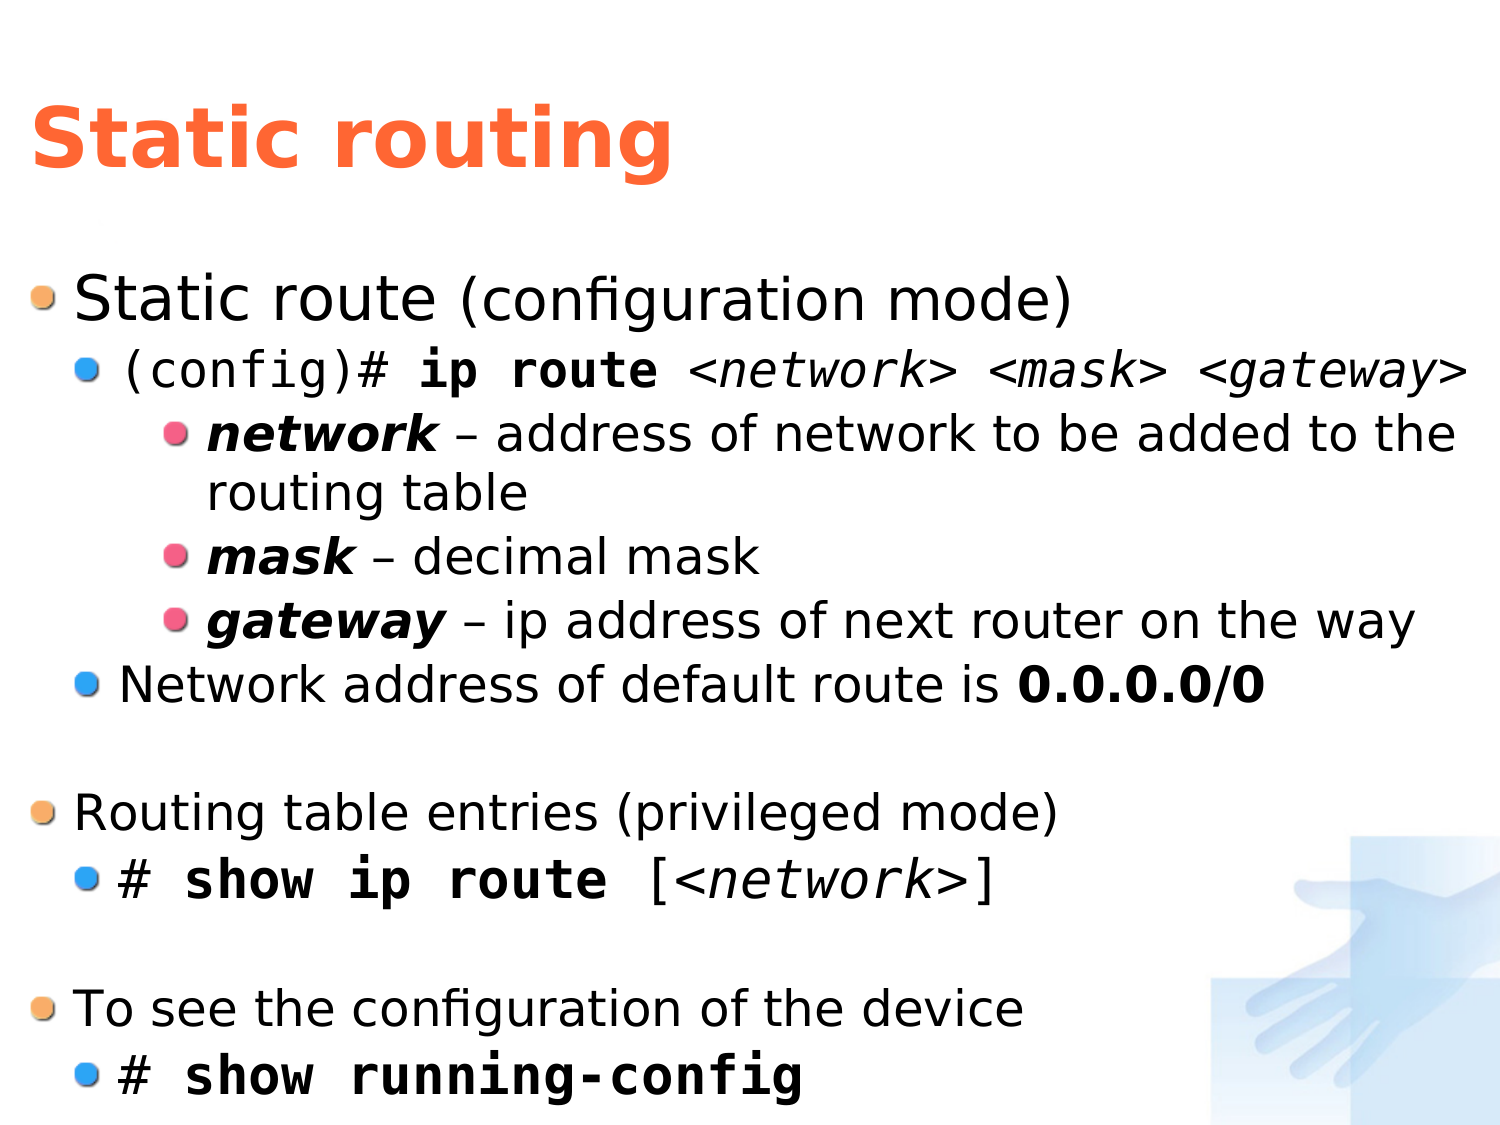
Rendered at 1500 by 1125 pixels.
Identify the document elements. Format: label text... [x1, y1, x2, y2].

title Static routing [29, 21, 1477, 257]
picture [0, 0, 1500, 1125]
list Static route (configuration mode) (config)# ip route <network> <mask> <gateway> network – address of network to be added to the routing table mask – decimal mask gateway – ip address of next router on the way Network address of default route is 0.0.0.0/0 Routing table entries (privileged mode) # show ip route [<network>] To see the configuration of the device # show running-config [29, 262, 1477, 1114]
